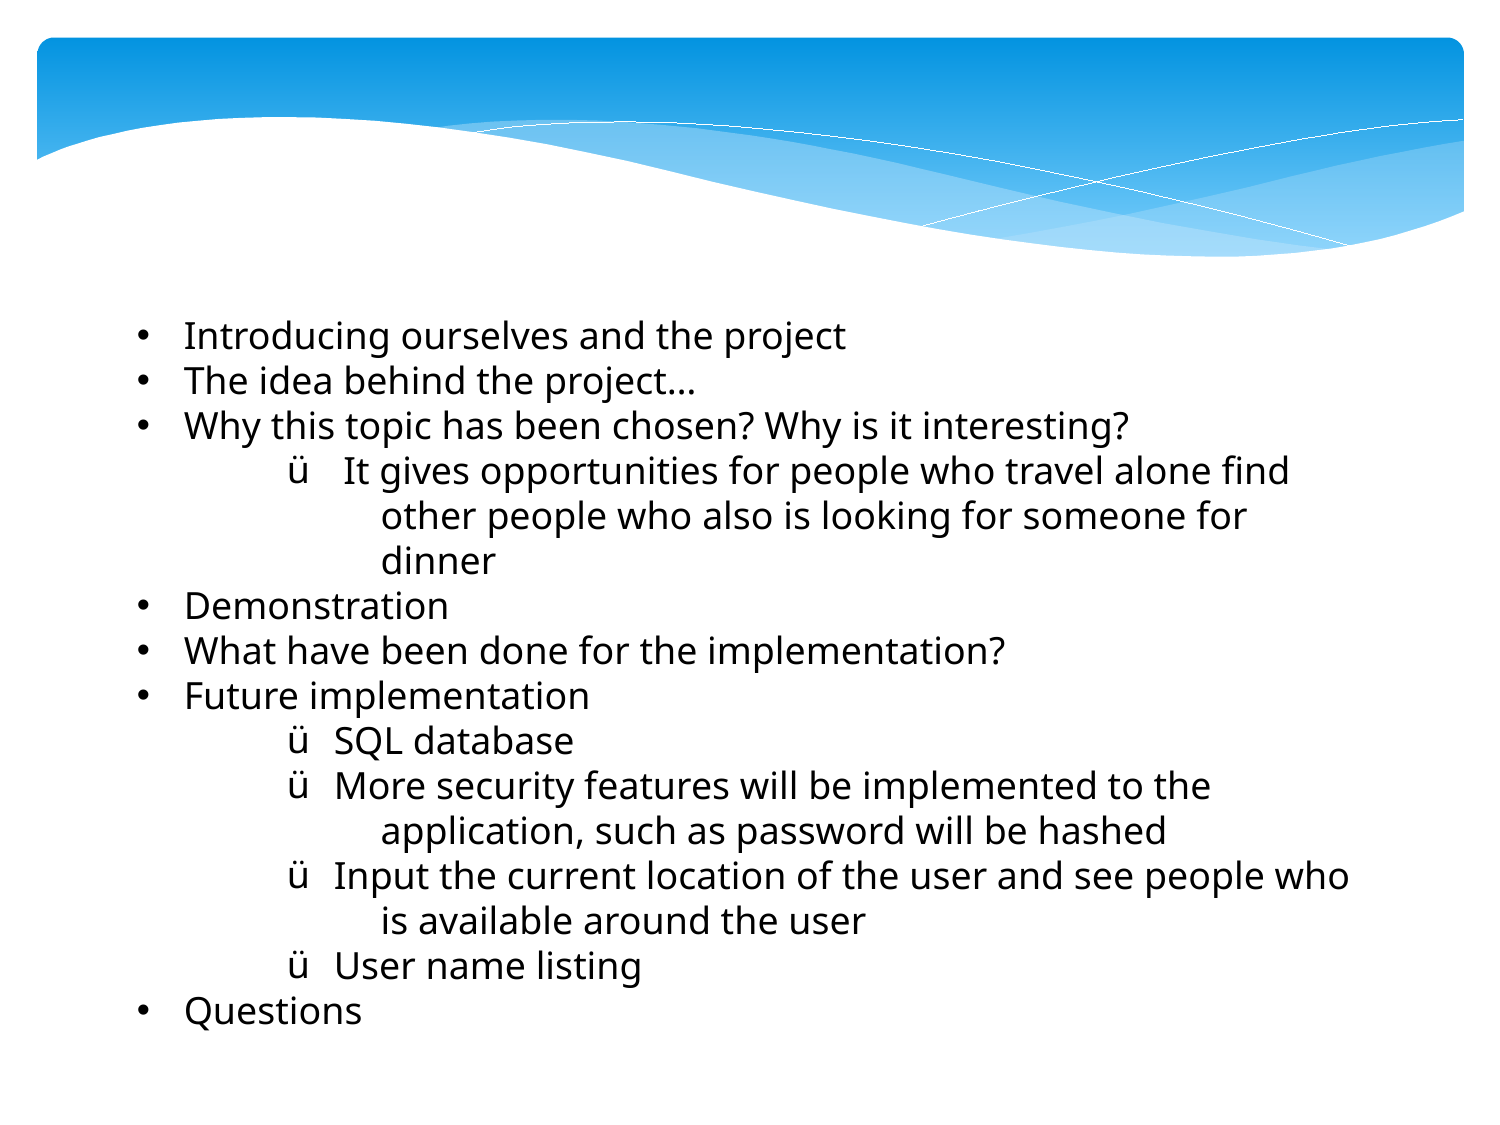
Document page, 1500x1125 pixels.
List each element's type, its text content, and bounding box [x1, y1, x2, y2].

text_box Introducing ourselves and the project The idea behind the project… Why this topic has been chosen? Why is it interesting? It gives opportunities for people who travel alone find other people who also is looking for someone for dinner Demonstration What have been done for the implementation? Future implementation SQL database More security features will be implemented to the application, such as password will be hashed Input the current location of the user and see people who is available around the user User name listing Questions [122, 304, 1388, 1039]
